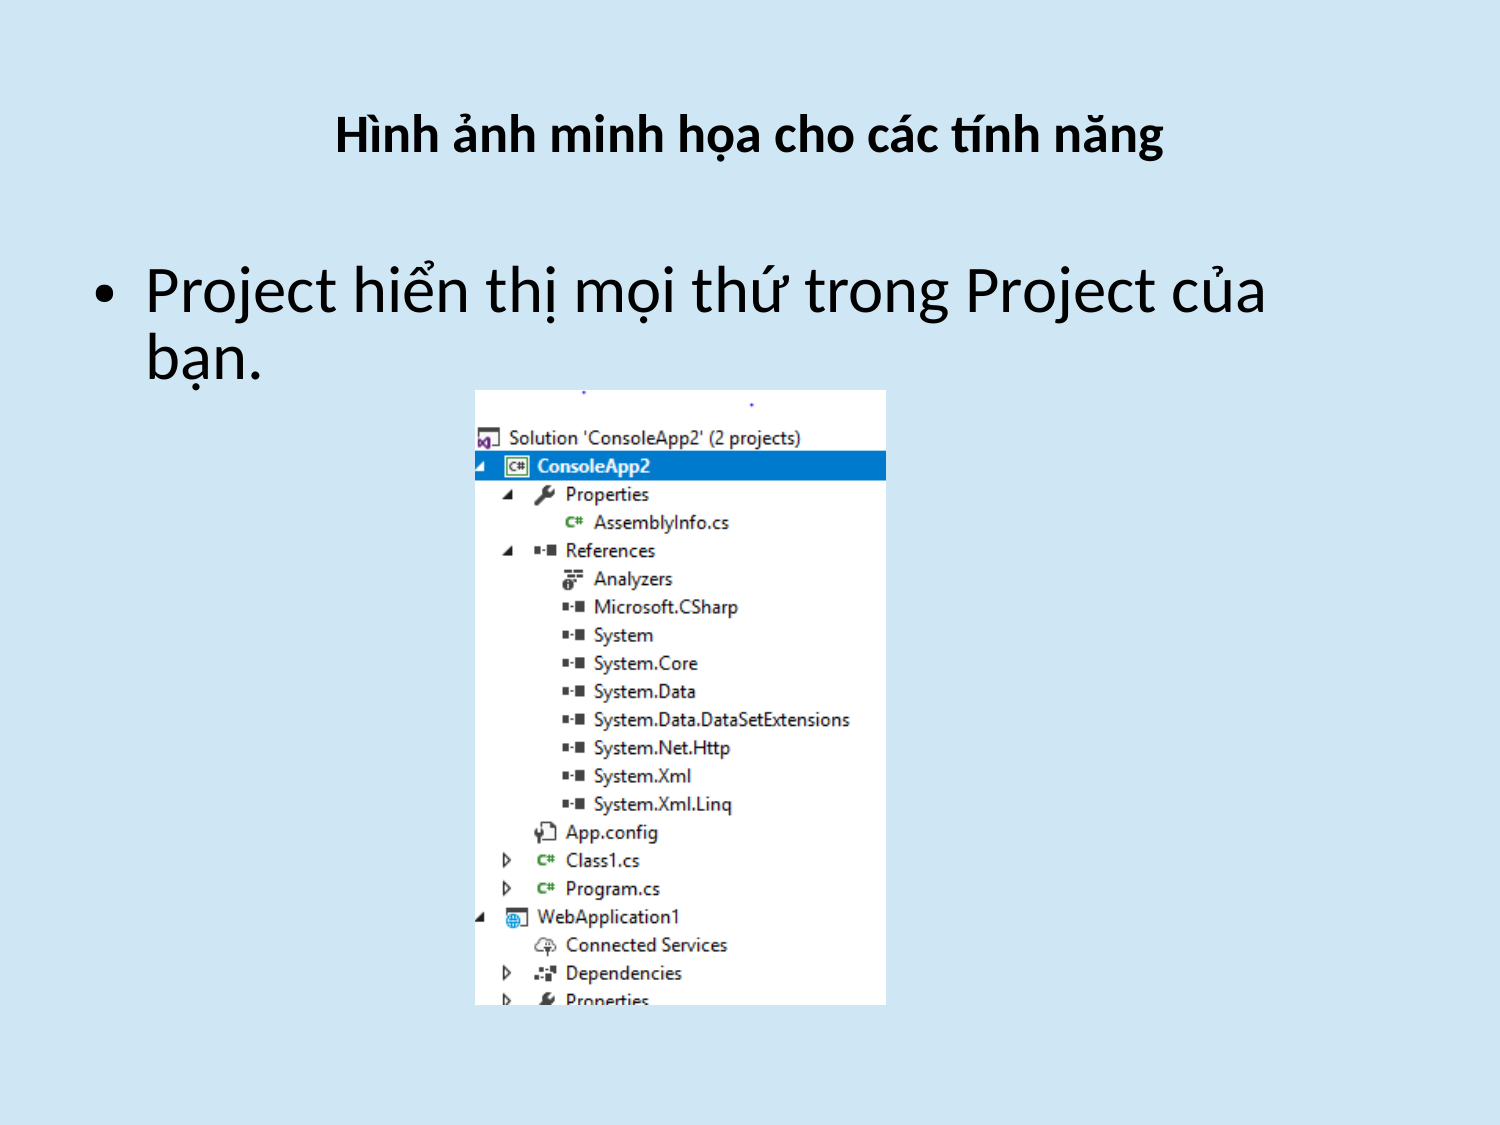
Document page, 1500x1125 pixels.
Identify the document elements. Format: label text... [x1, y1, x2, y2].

list Project hiển thị mọi thứ trong Project của bạn. [75, 262, 1425, 1005]
title Hình ảnh minh họa cho các tính năng [75, 45, 1425, 233]
picture [475, 390, 886, 1005]
